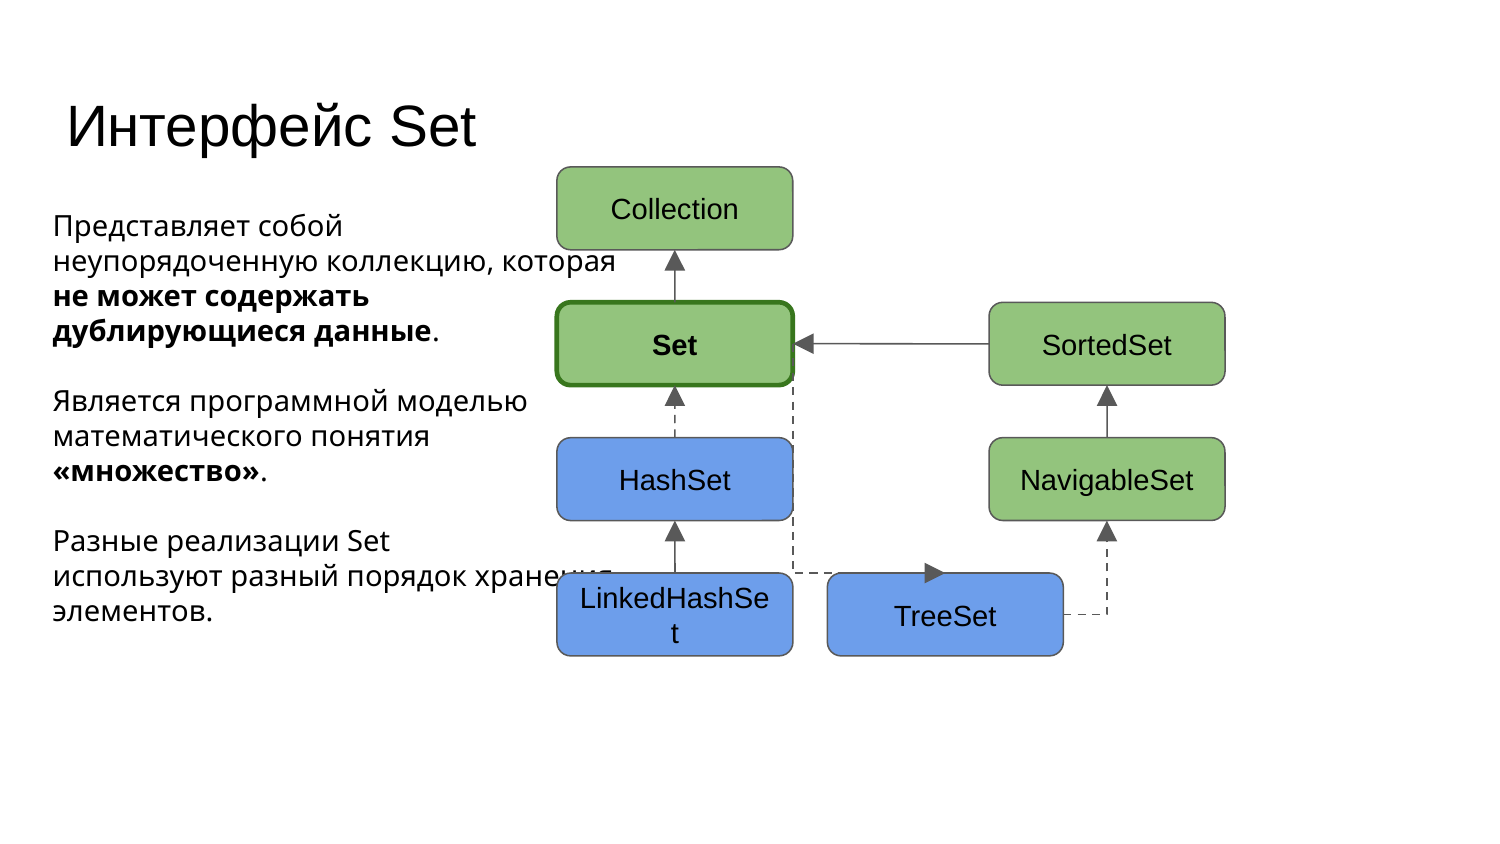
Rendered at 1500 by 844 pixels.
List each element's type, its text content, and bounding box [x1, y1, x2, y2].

text_box SortedSet [989, 302, 1226, 386]
text_box Представляет собой неупорядоченную коллекцию, которая не может содержать дублирующиеся данные. Является программной моделью математического понятия «множество». Разные реализации Set используют разный порядок хранения элементов. [37, 192, 633, 794]
text_box Set [556, 302, 793, 386]
text_box LinkedHashSet [556, 573, 793, 656]
text_box HashSet [556, 437, 793, 521]
text_box NavigableSet [989, 437, 1226, 521]
title Интерфейс Set [51, 72, 1449, 167]
text_box TreeSet [827, 573, 1064, 656]
text_box Collection [556, 166, 793, 250]
